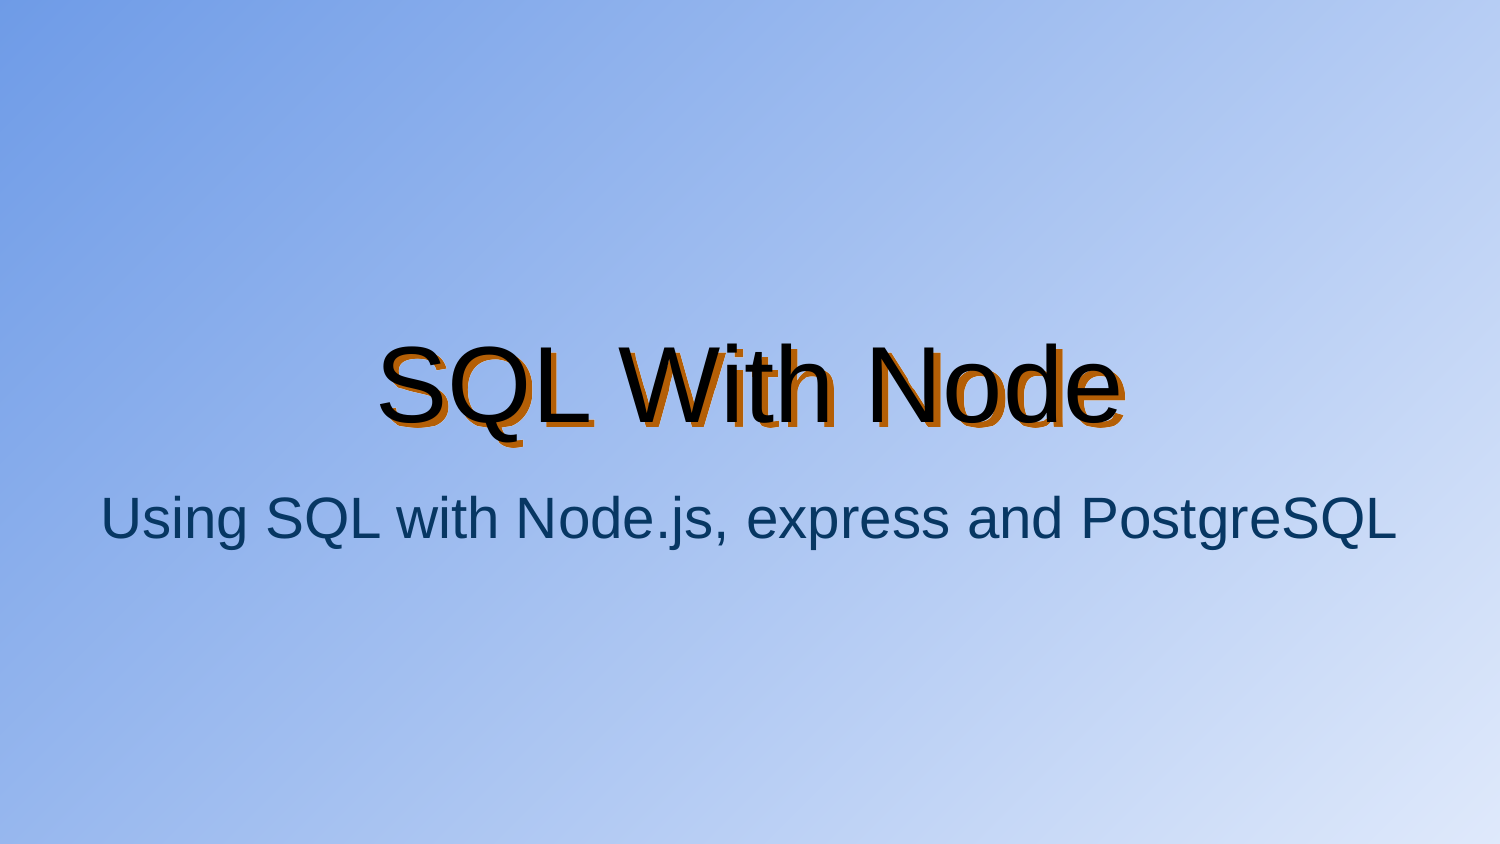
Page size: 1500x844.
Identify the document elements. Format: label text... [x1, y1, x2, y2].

text_box Using SQL with Node.js, express and PostgreSQL [51, 464, 1449, 595]
text_box SQL With Node [51, 122, 1449, 459]
